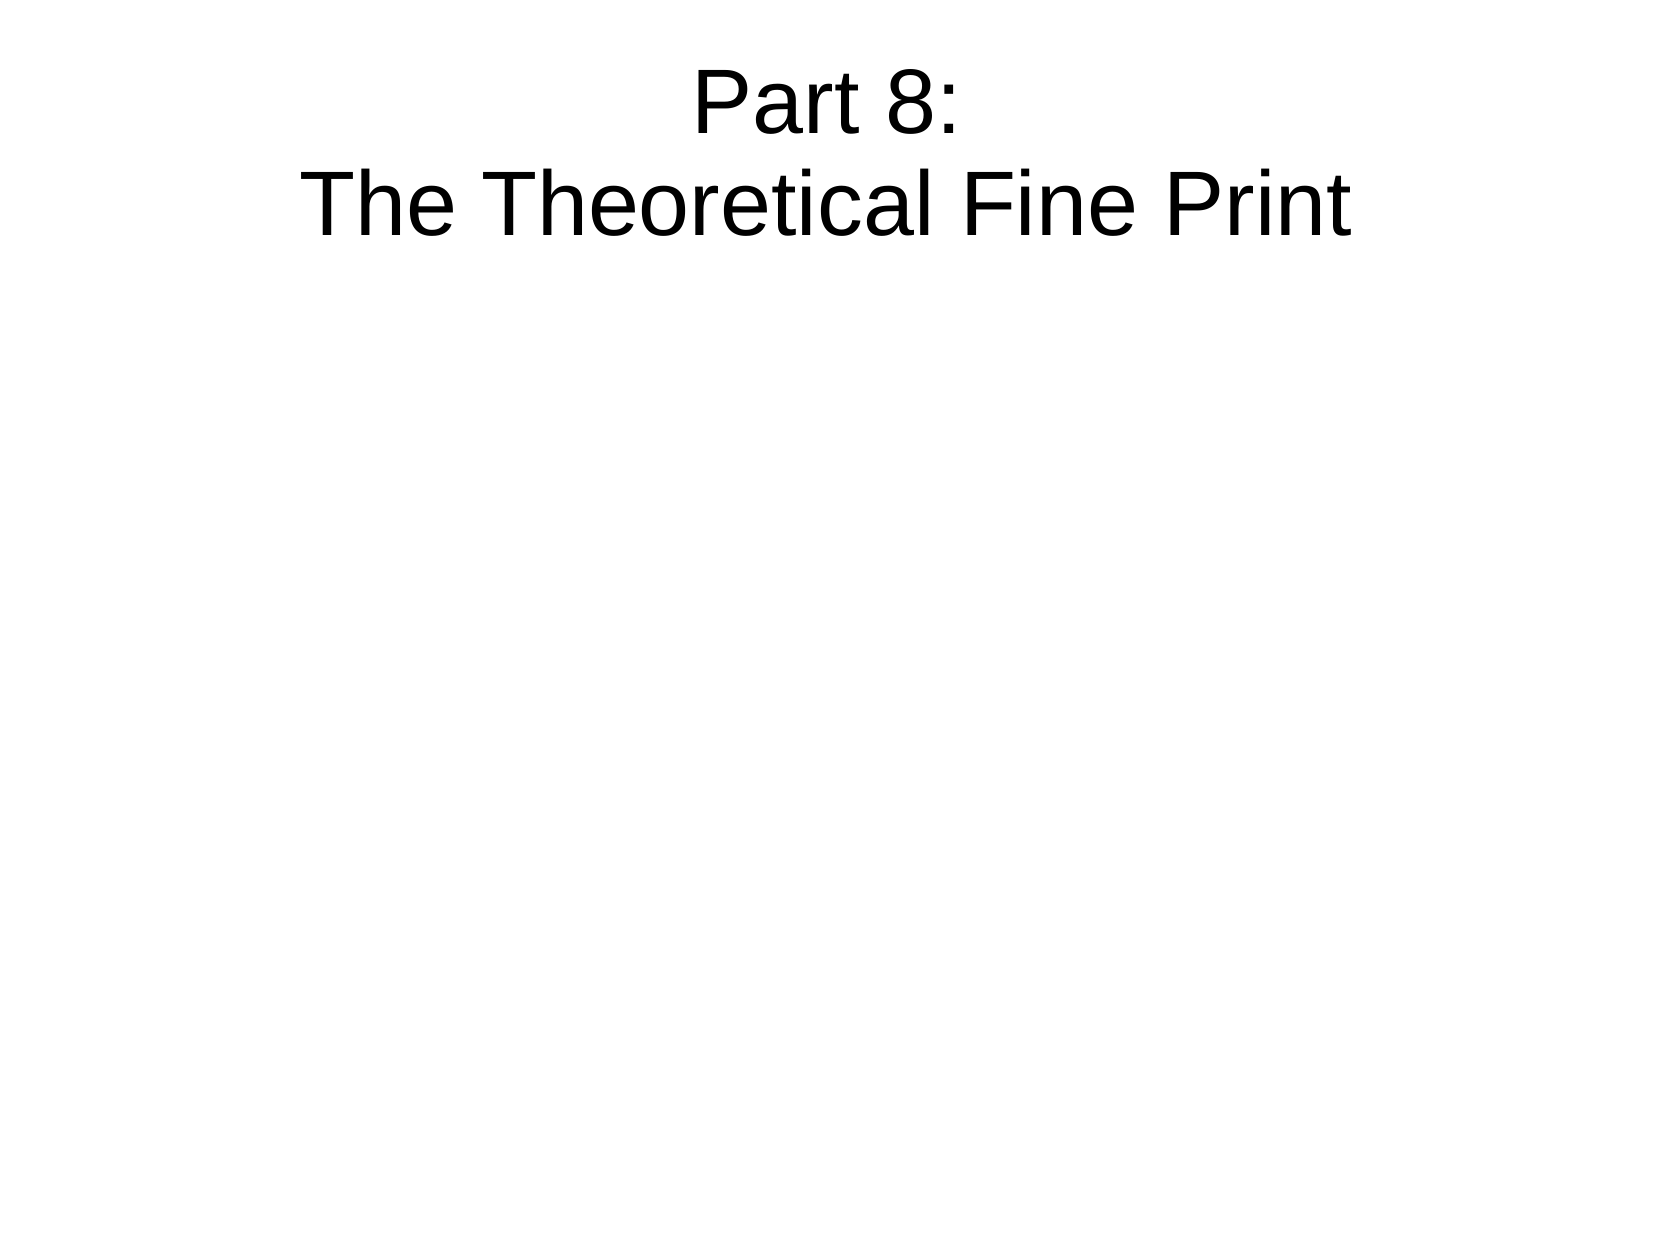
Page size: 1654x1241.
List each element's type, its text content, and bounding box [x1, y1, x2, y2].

title Part 8: The Theoretical Fine Print [82, 49, 1571, 257]
